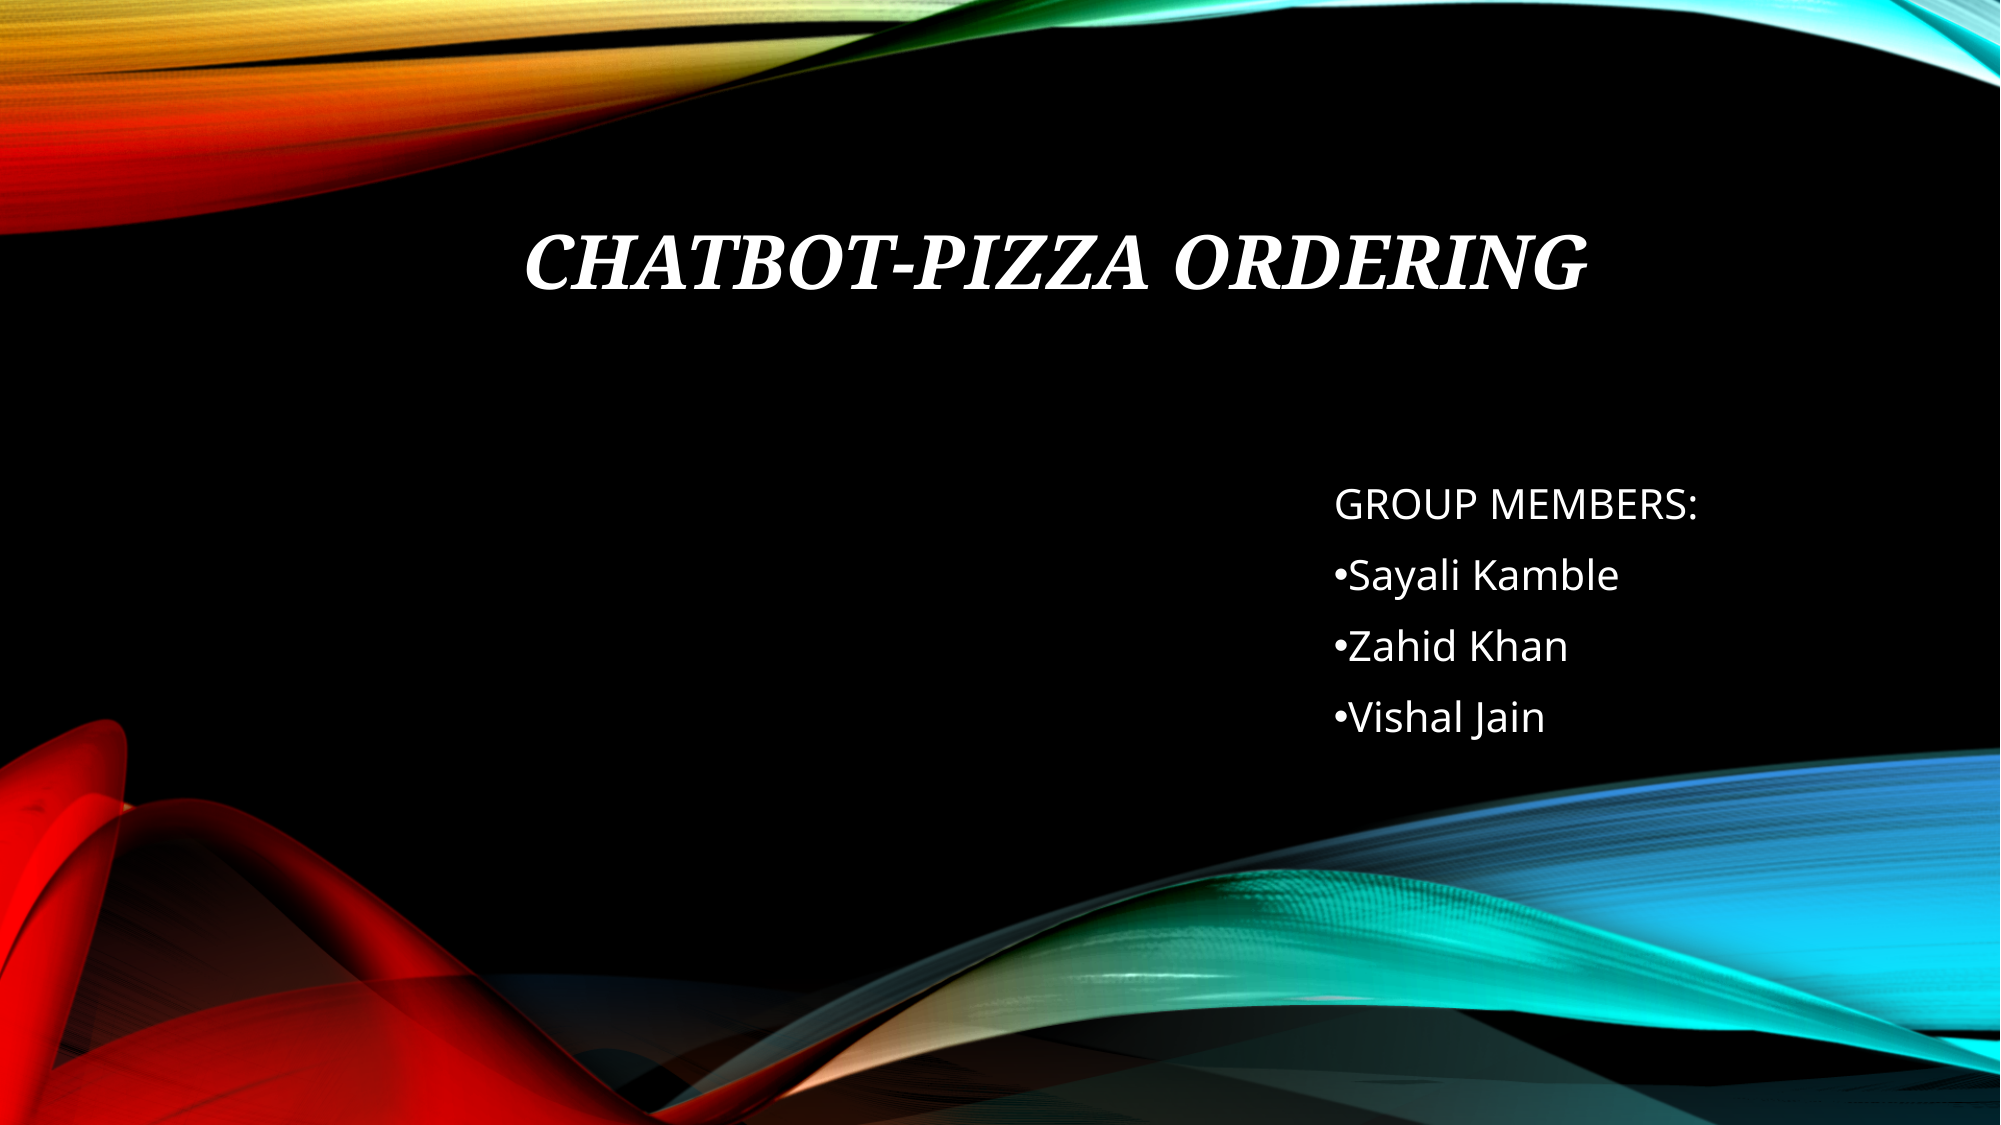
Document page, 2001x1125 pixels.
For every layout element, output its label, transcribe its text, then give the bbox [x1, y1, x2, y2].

subtitle GROUP MEMBERS: Sayali Kamble Zahid Khan Vishal Jain [1318, 470, 1948, 731]
title chatbot-Pizza ordering [243, 207, 1698, 276]
